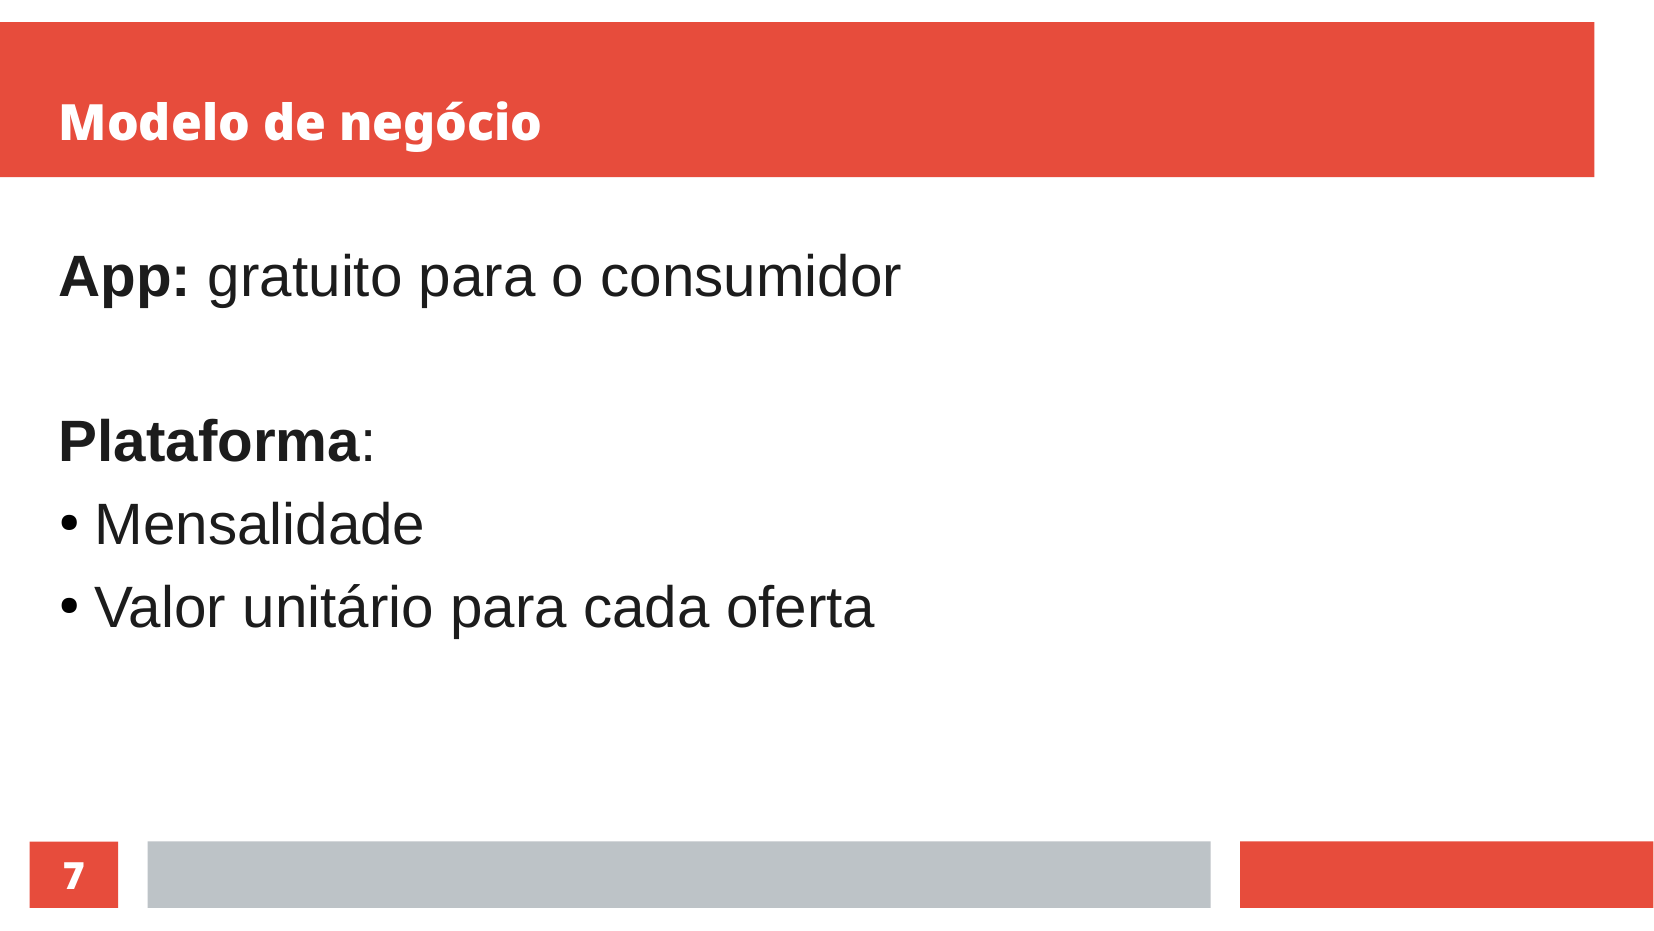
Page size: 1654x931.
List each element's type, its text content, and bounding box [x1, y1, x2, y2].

list App: gratuito para o consumidor Plataforma: Mensalidade Valor unitário para cada oferta [59, 243, 1565, 820]
title Modelo de negócio [59, 44, 1595, 156]
